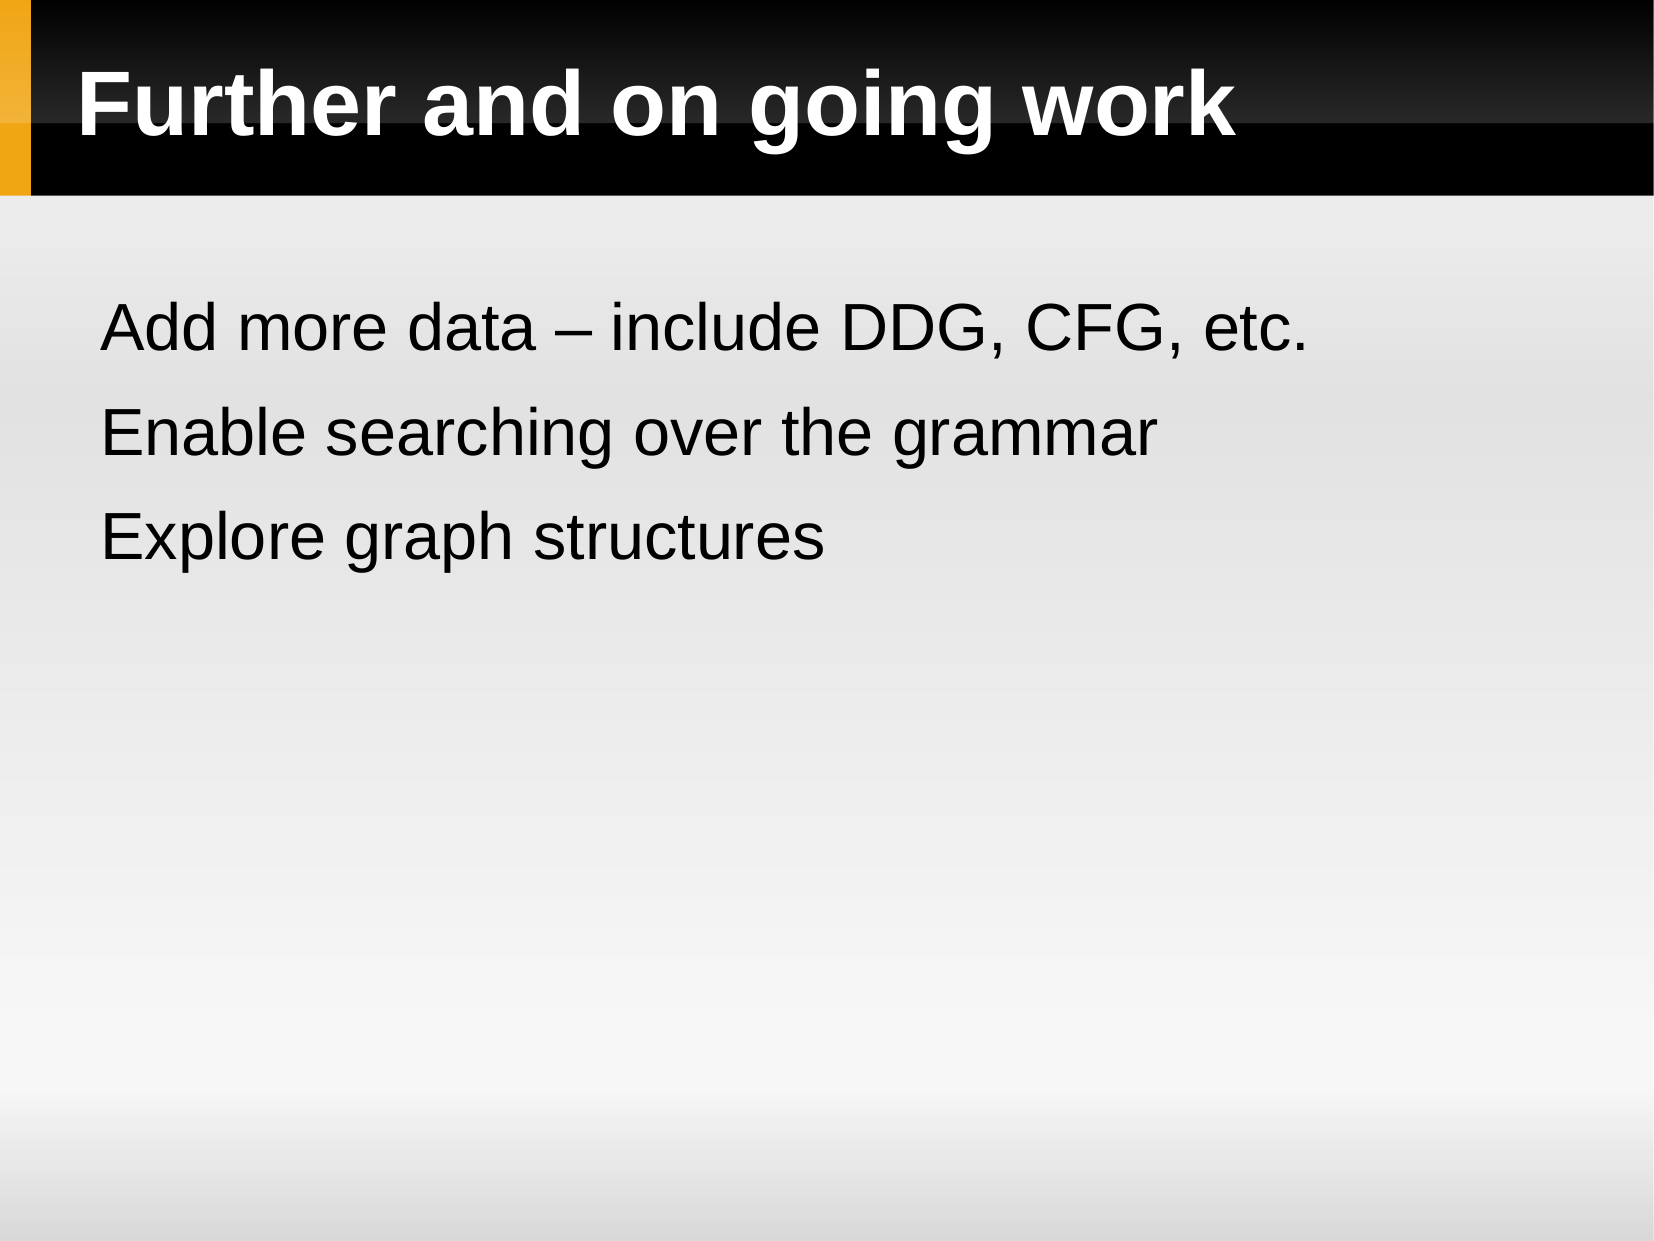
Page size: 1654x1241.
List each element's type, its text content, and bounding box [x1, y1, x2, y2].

title Further and on going work [76, 7, 1565, 200]
picture [0, 0, 1654, 1241]
list Add more data – include DDG, CFG, etc. Enable searching over the grammar Explore graph structures [82, 290, 1571, 1094]
